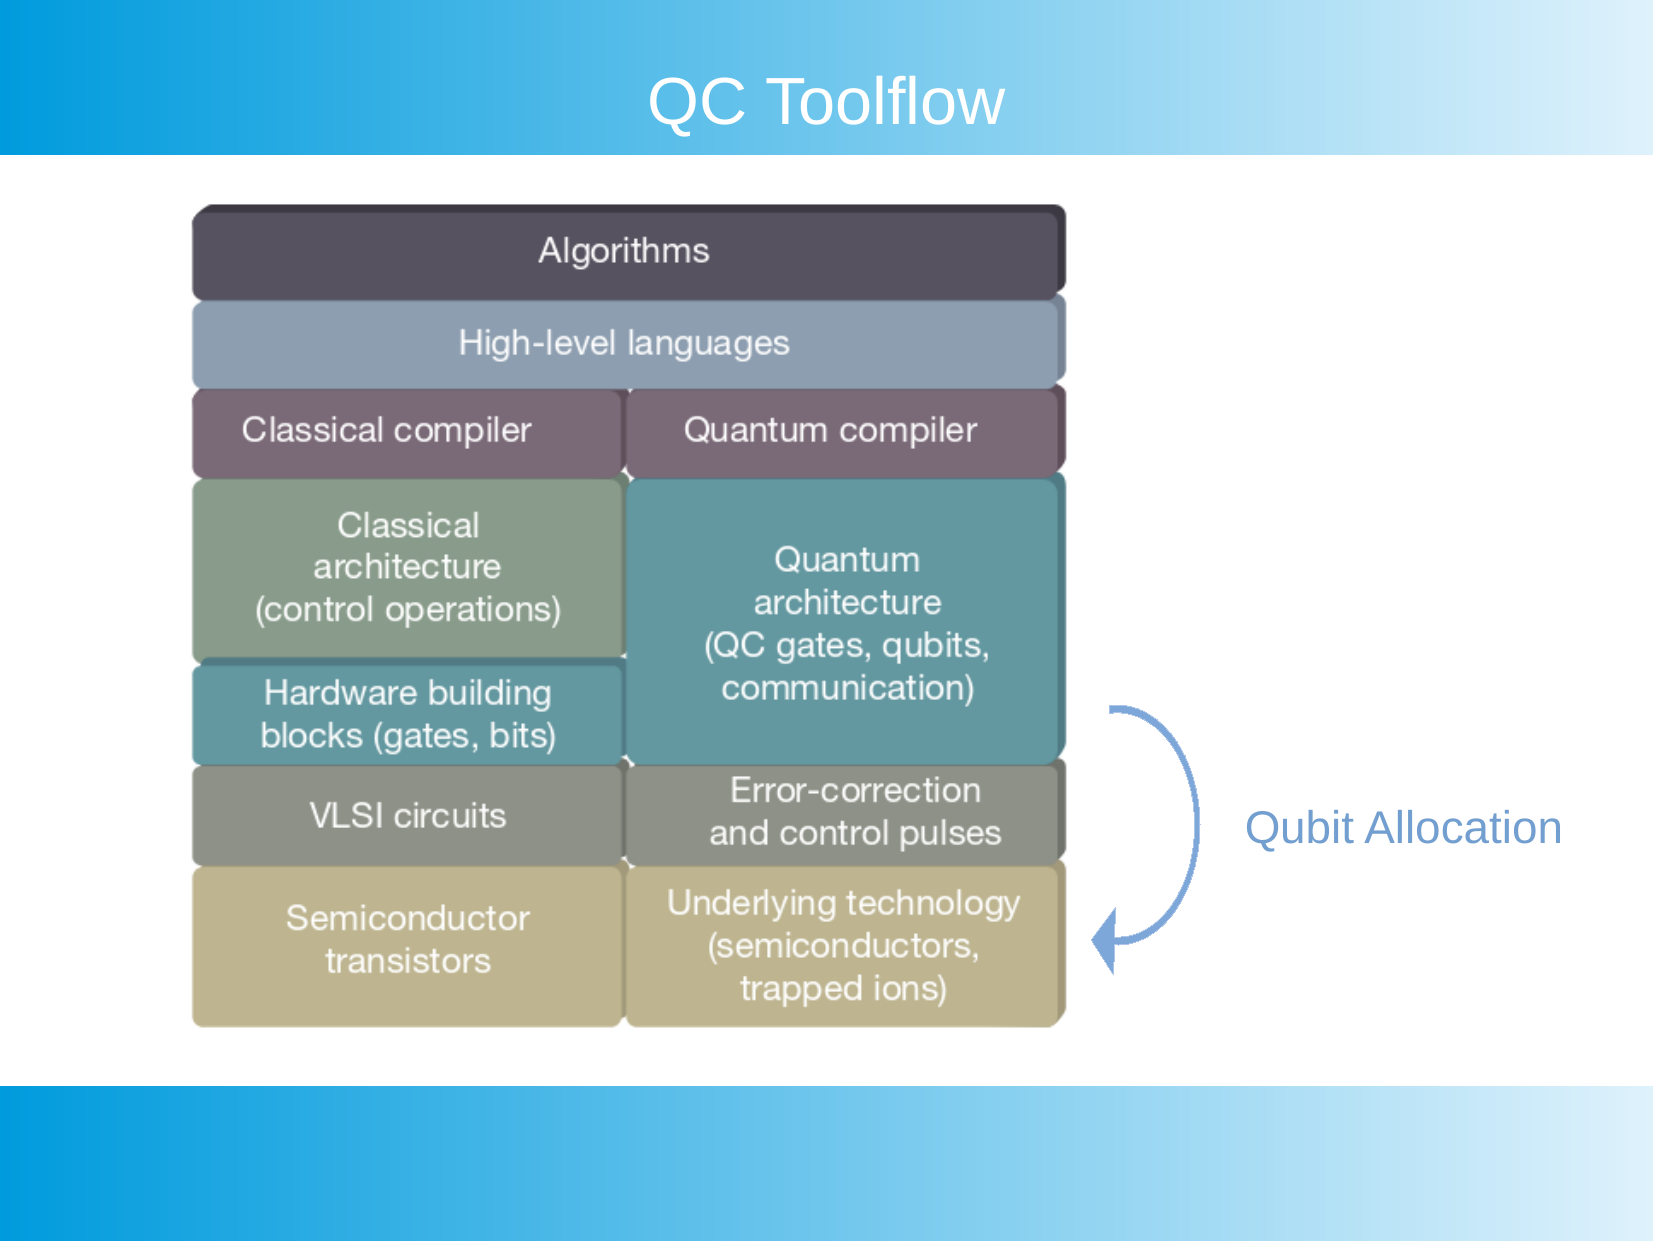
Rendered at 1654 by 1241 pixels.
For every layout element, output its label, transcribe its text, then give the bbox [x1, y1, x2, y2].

text_box Qubit Allocation [1230, 795, 1636, 856]
text_box [1091, 705, 1201, 975]
title QC Toolflow [82, 49, 1571, 155]
picture [165, 186, 1099, 1051]
